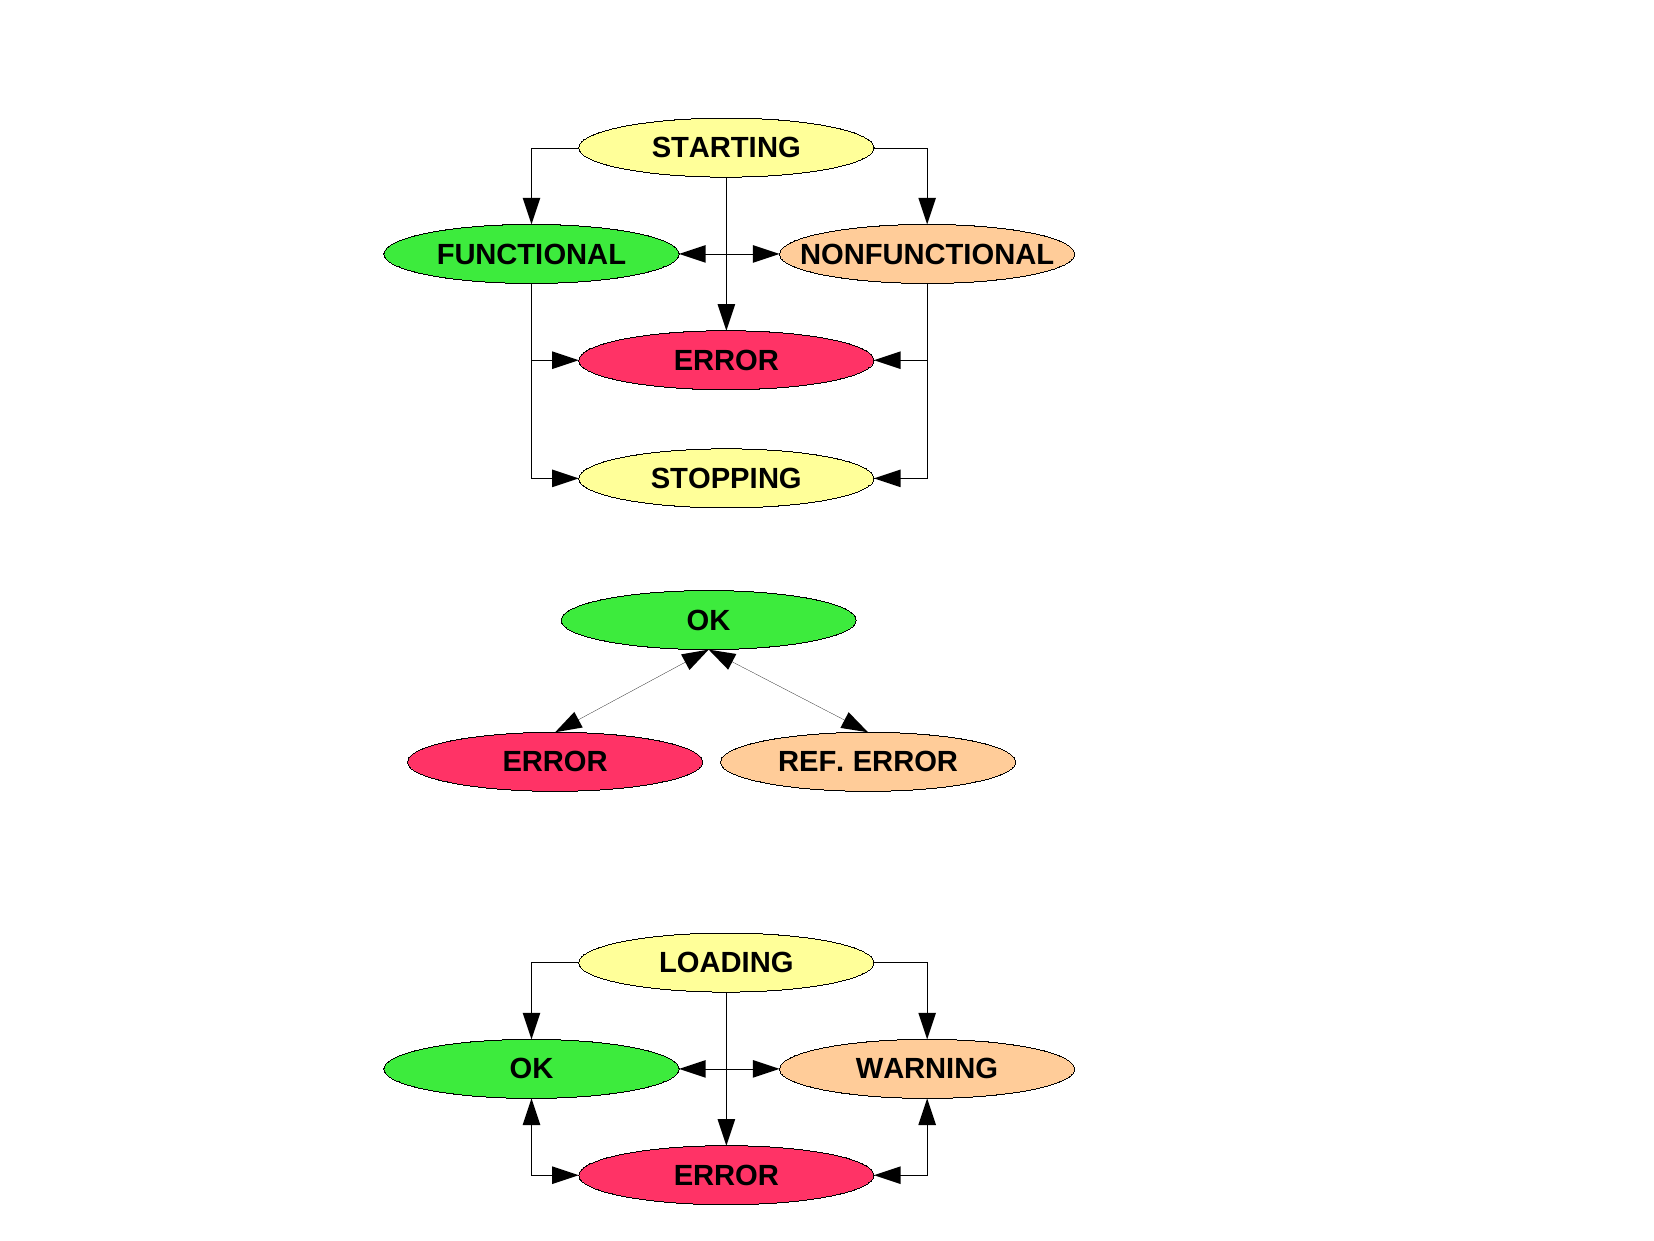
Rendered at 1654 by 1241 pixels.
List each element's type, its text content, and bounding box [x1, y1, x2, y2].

text_box ERROR [579, 1145, 874, 1205]
text_box FUNCTIONAL [383, 224, 679, 284]
text_box ERROR [407, 732, 703, 792]
text_box LOADING [578, 933, 874, 993]
text_box ERROR [578, 330, 874, 390]
text_box OK [561, 590, 857, 650]
text_box STOPPING [578, 448, 874, 508]
text_box WARNING [779, 1039, 1075, 1099]
text_box REF. ERROR [720, 732, 1016, 792]
text_box OK [383, 1039, 679, 1099]
text_box STARTING [578, 118, 875, 178]
text_box NONFUNCTIONAL [779, 224, 1075, 284]
